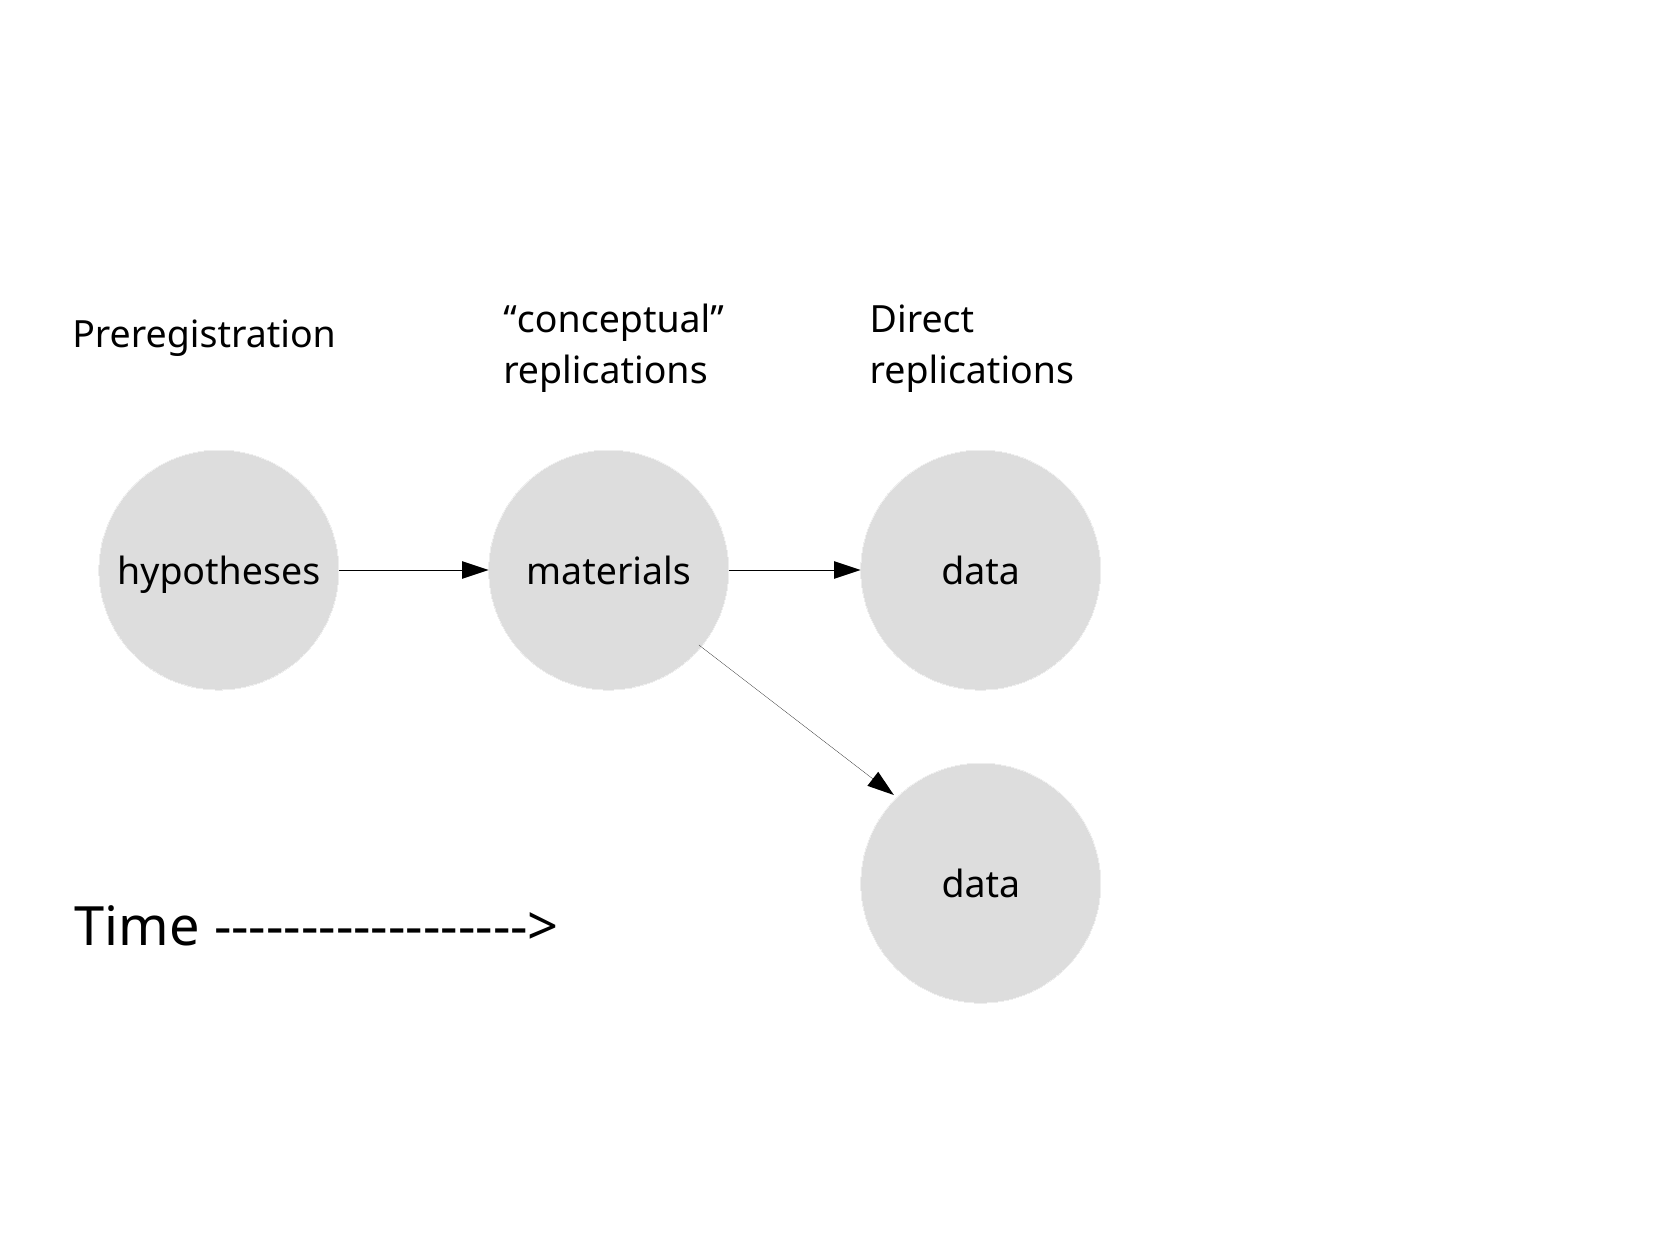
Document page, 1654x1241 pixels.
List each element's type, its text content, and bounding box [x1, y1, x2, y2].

text_box “conceptual” replications [488, 285, 789, 390]
text_box hypotheses [98, 450, 339, 691]
text_box Time ------------------> [60, 880, 856, 961]
text_box data [860, 763, 1101, 1004]
text_box Direct replications [854, 285, 1155, 390]
text_box data [860, 450, 1101, 691]
text_box Preregistration [57, 300, 399, 406]
text_box materials [488, 450, 729, 691]
